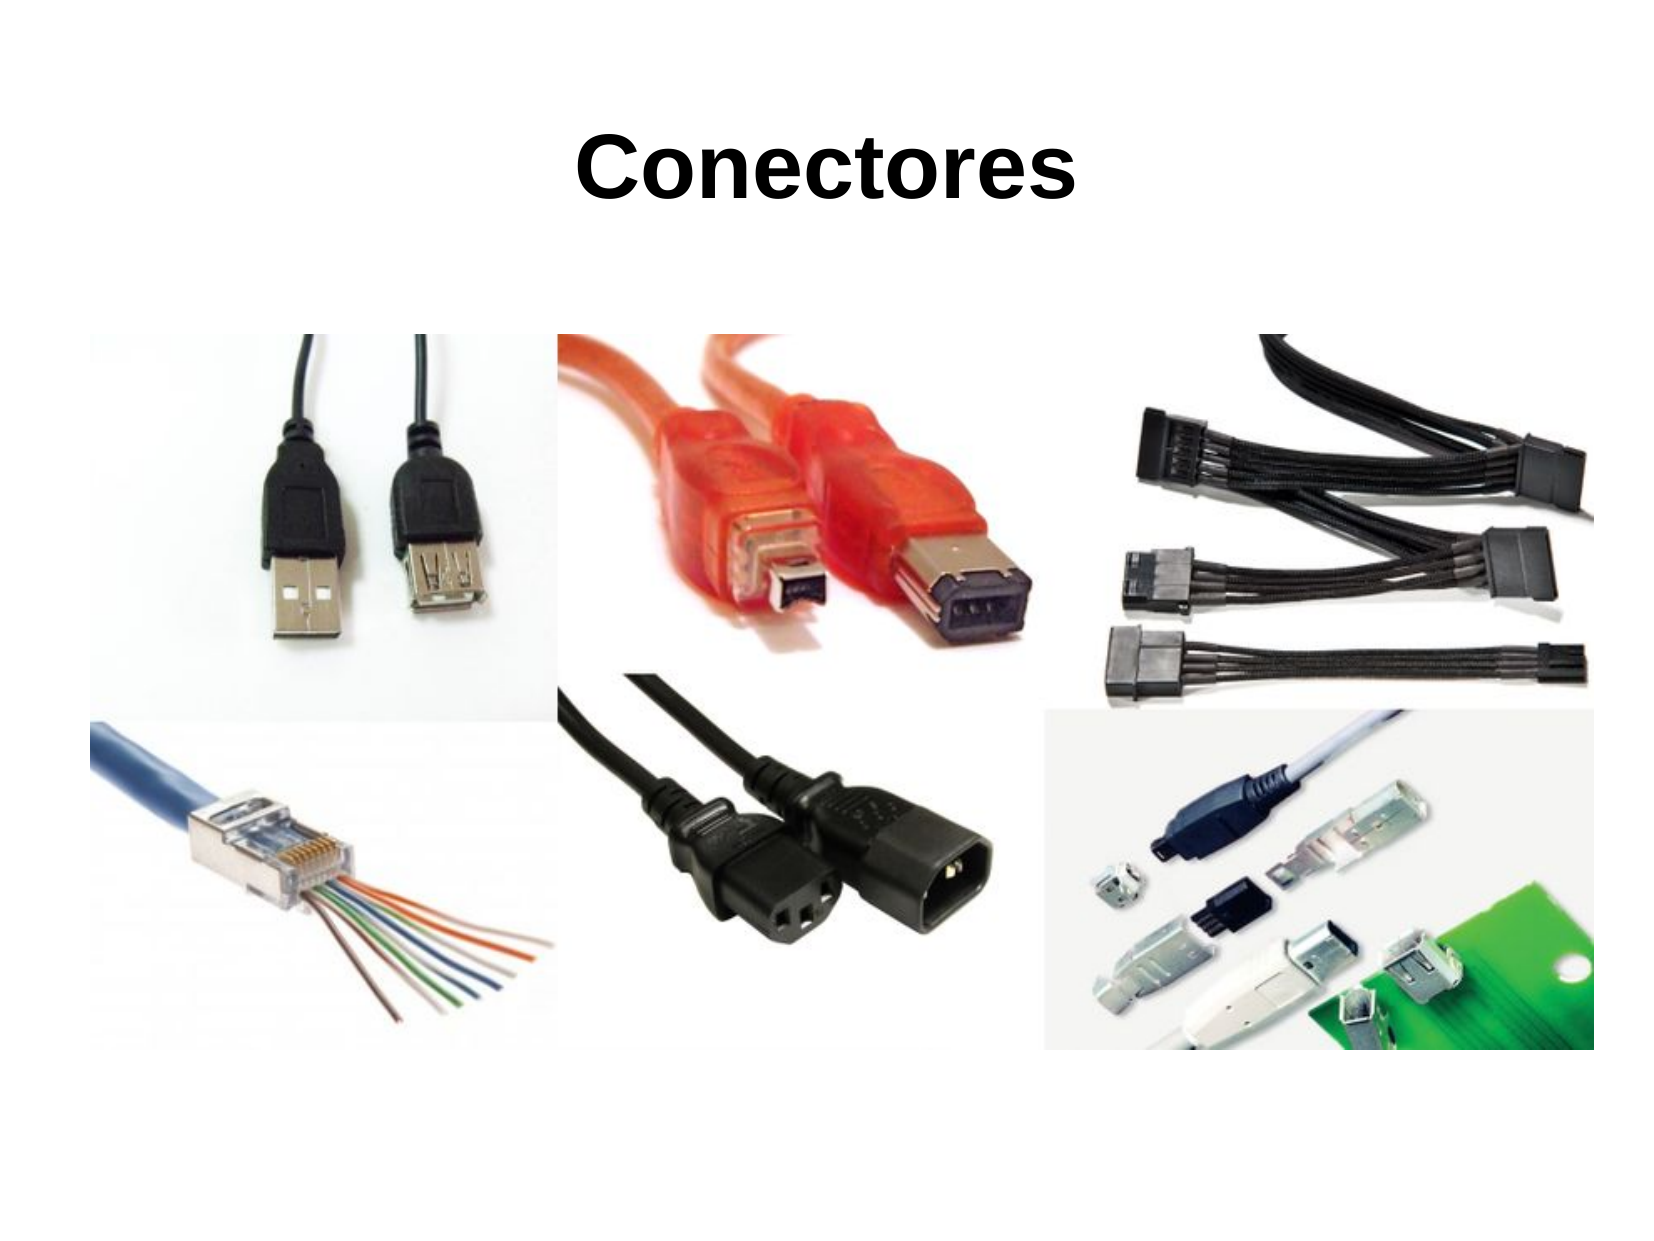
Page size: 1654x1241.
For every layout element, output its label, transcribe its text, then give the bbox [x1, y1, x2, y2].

title Conectores [82, 62, 1571, 271]
picture [90, 334, 1594, 1051]
